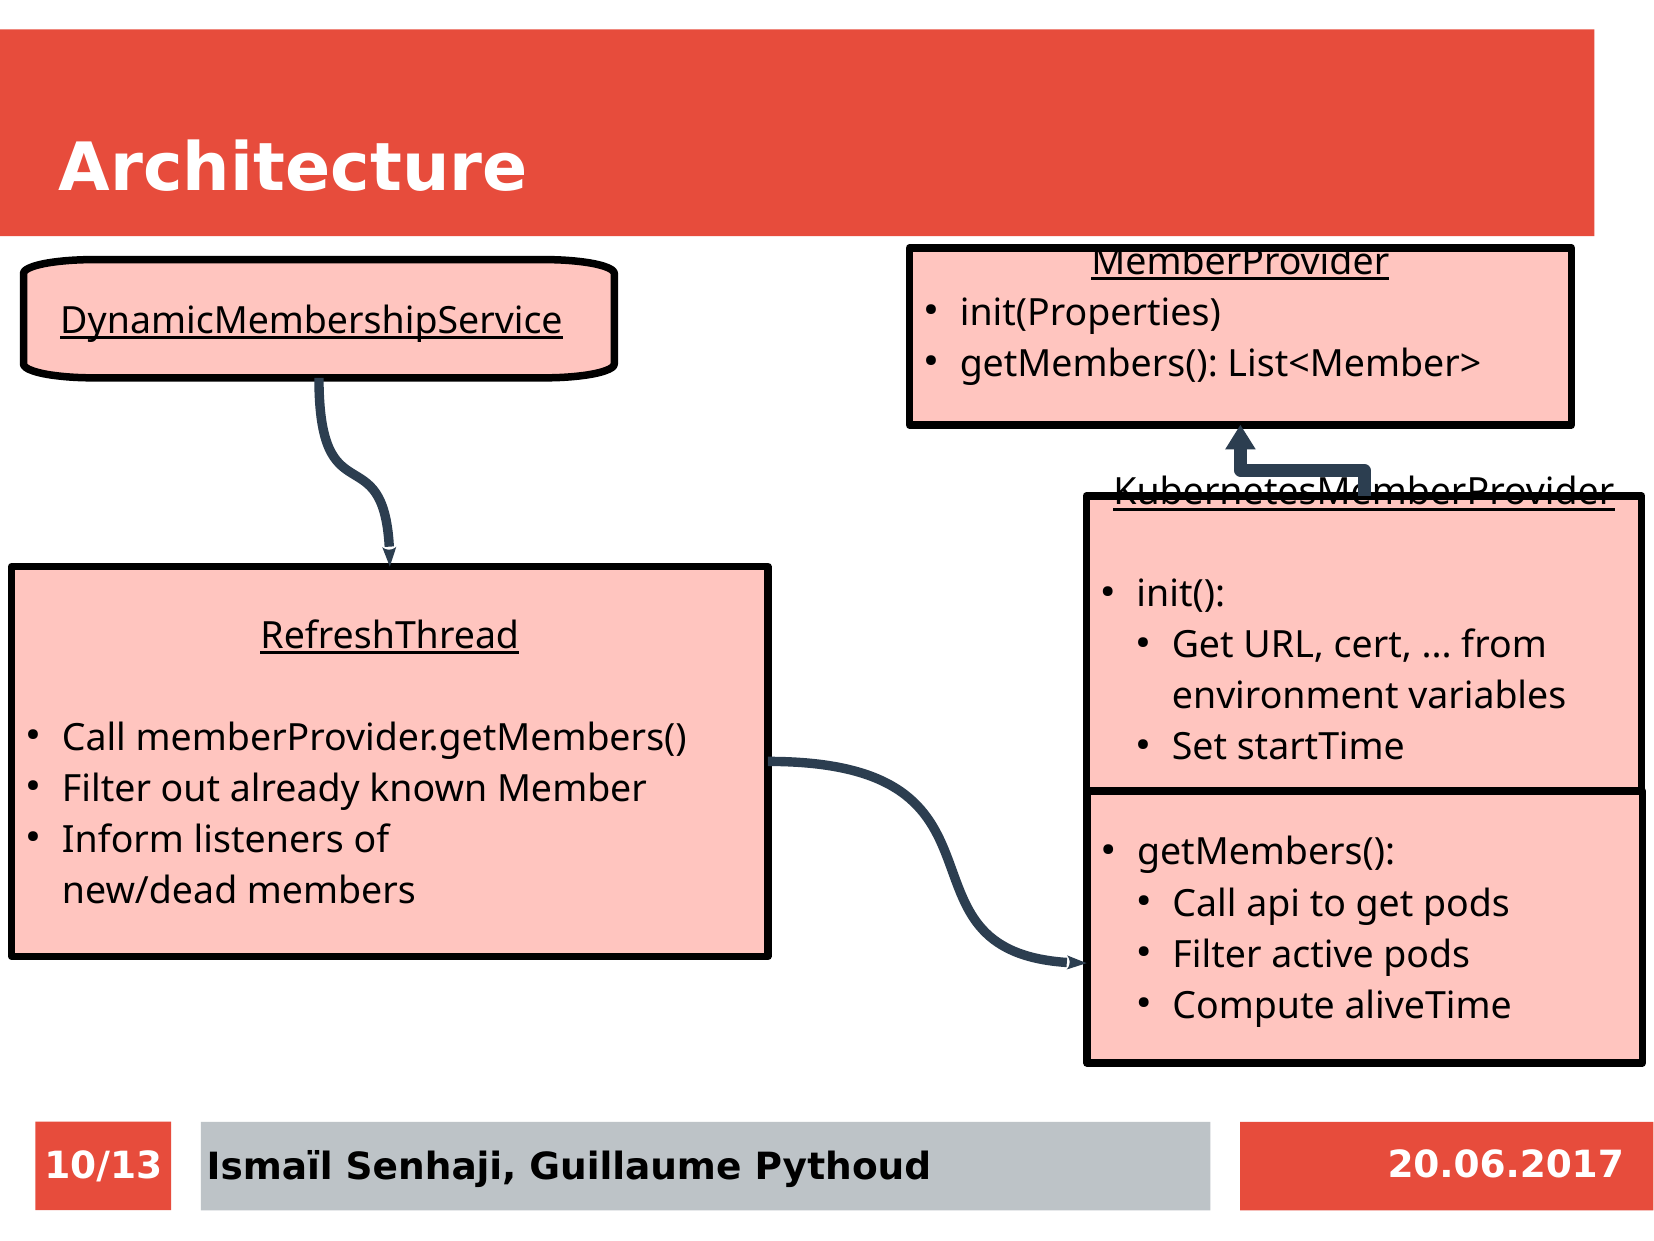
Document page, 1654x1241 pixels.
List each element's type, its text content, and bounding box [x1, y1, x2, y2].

text_box RefreshThread Call memberProvider.getMembers() Filter out already known Member Inform listeners of new/dead members [11, 566, 768, 957]
text_box MemberProvider init(Properties) getMembers(): List<Member> [909, 247, 1572, 426]
text_box KubernetesMemberProvider init(): Get URL, cert, ... from environment variables Set startTime [1086, 495, 1642, 791]
text_box getMembers(): Call api to get pods Filter active pods Compute aliveTime [1086, 791, 1643, 1064]
title Architecture [58, 58, 1595, 207]
text_box DynamicMembershipService [23, 259, 615, 378]
